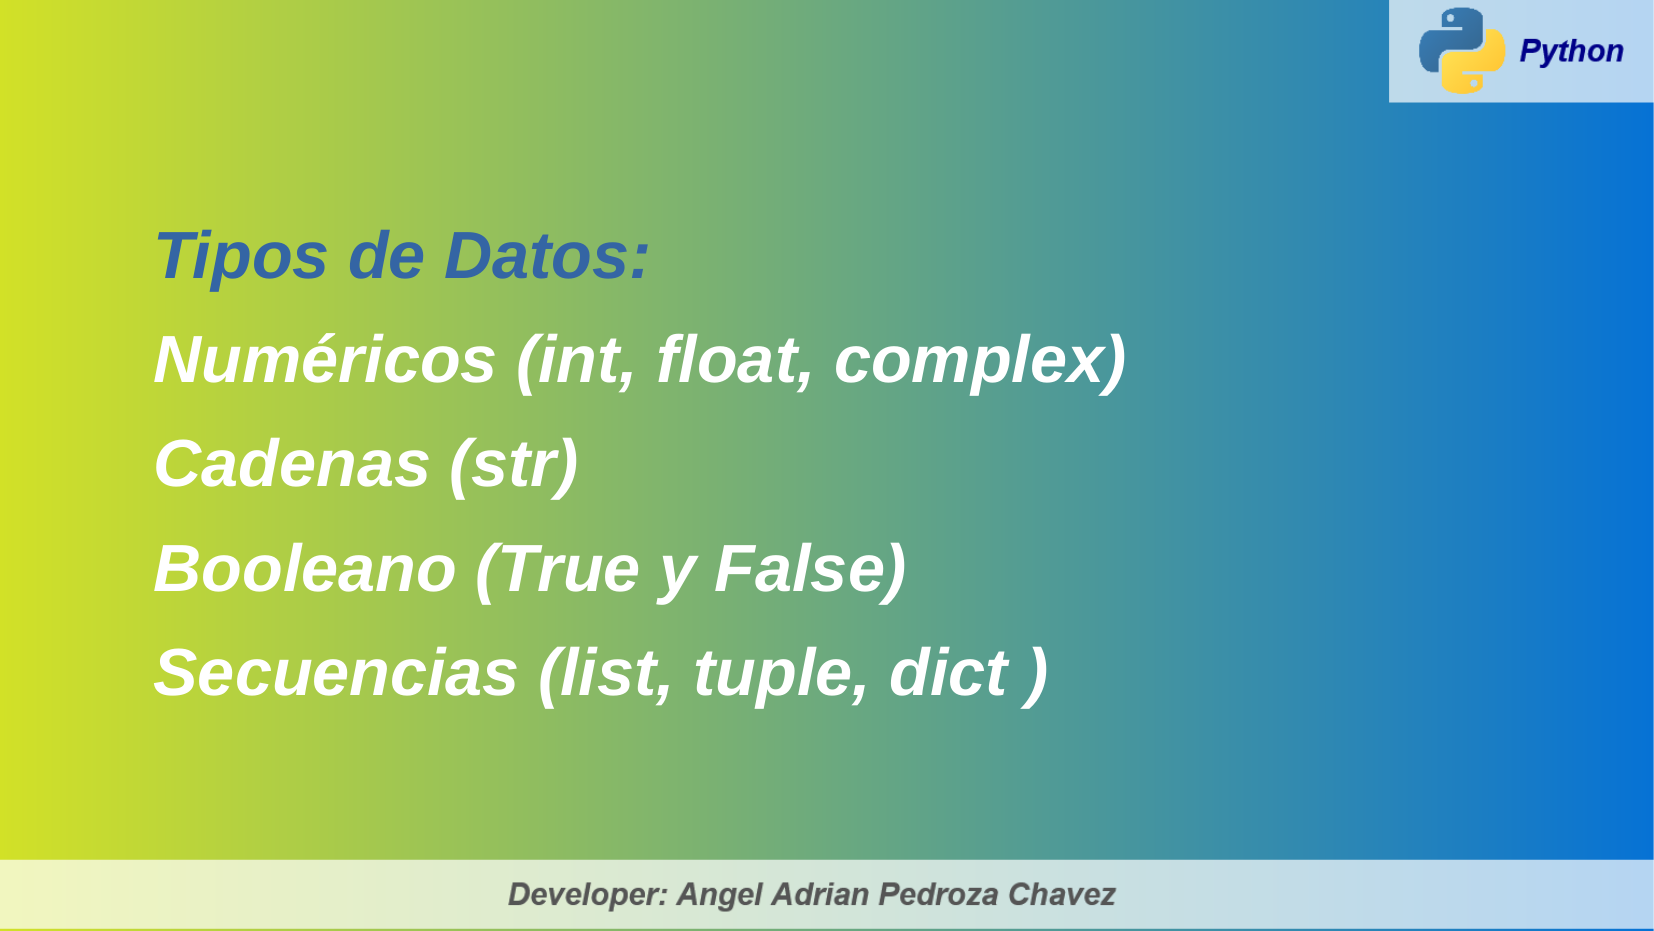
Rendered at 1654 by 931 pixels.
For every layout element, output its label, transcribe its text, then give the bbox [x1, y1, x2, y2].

picture [0, 0, 1654, 931]
list Tipos de Datos: Numéricos (int, float, complex) Cadenas (str) Booleano (True y False) Secuencias (list, tuple, dict ) [82, 217, 1571, 758]
